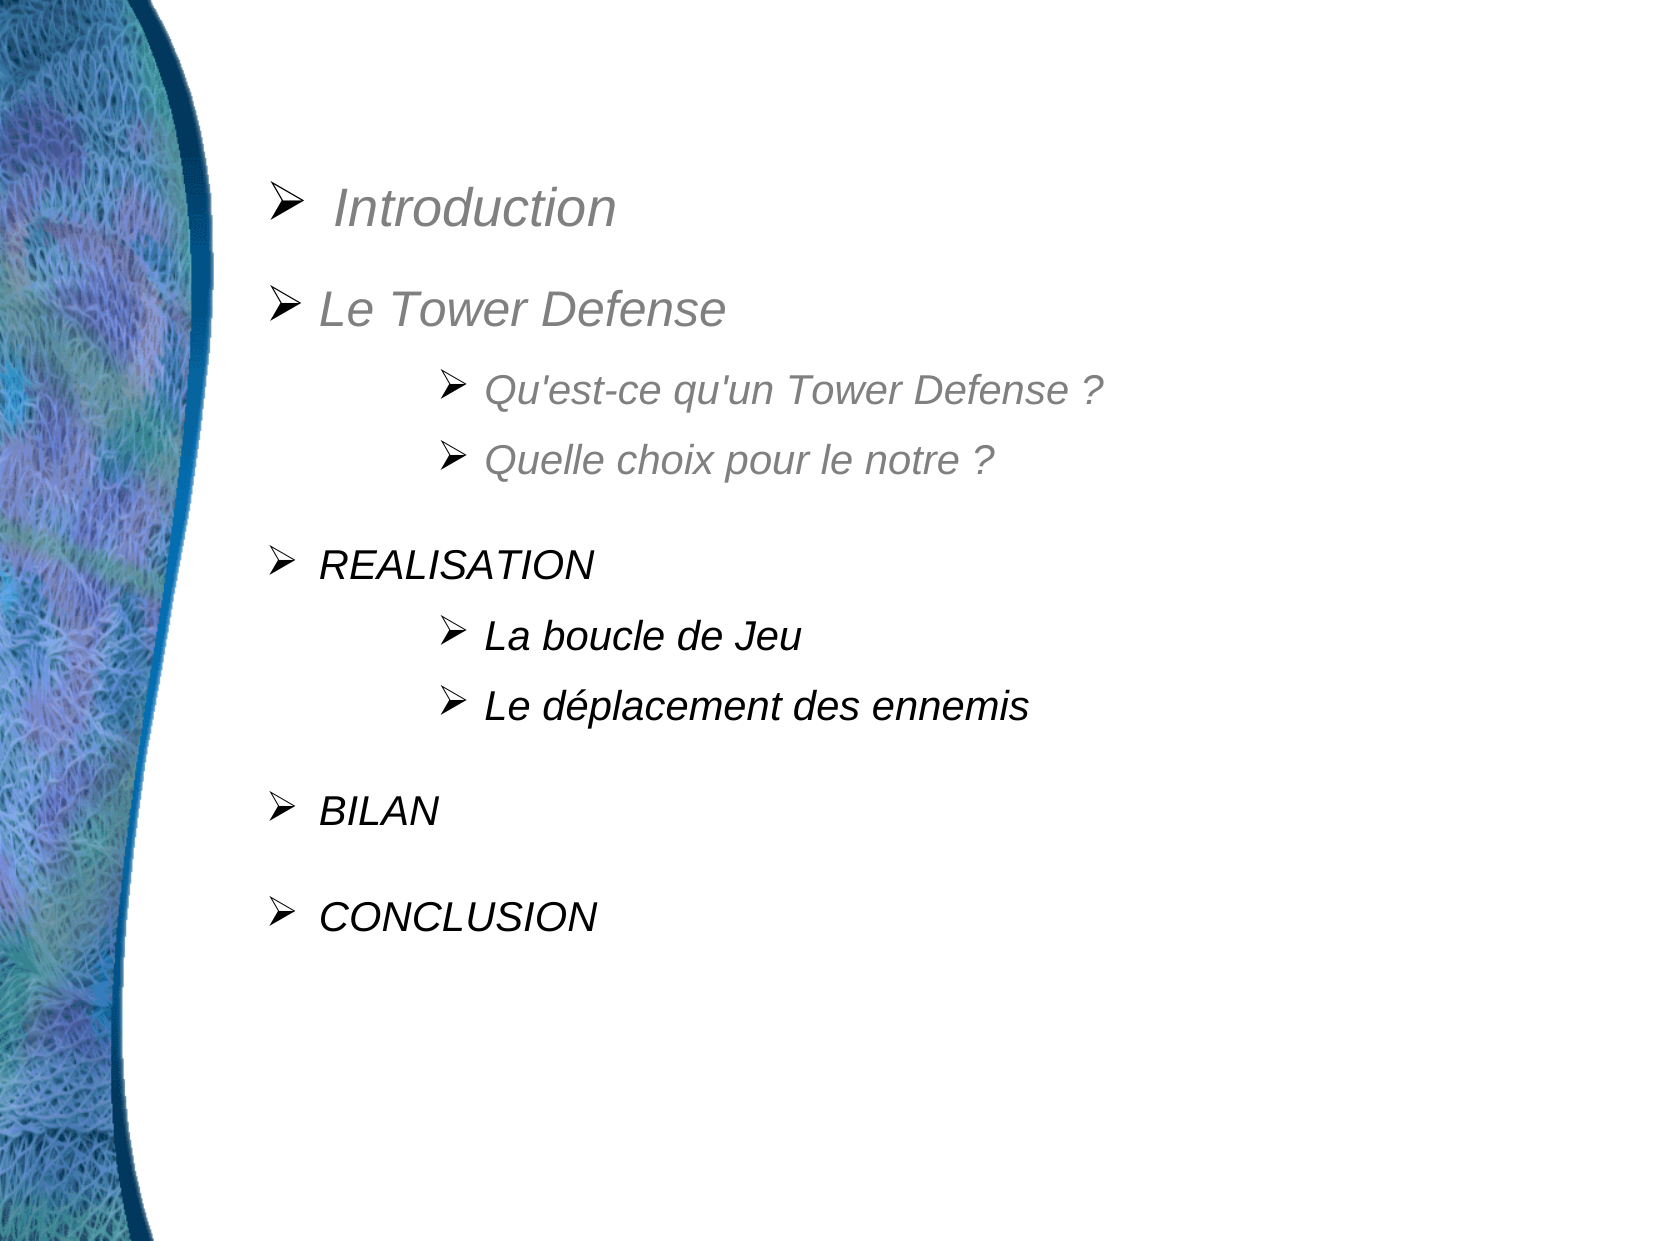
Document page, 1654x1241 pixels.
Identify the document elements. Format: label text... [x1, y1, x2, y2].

picture [0, 0, 229, 1241]
list Introduction Le Tower Defense Qu'est-ce qu'un Tower Defense ? Quelle choix pour le notre ? REALISATION La boucle de Jeu Le déplacement des ennemis BILAN CONCLUSION [248, 177, 1654, 959]
